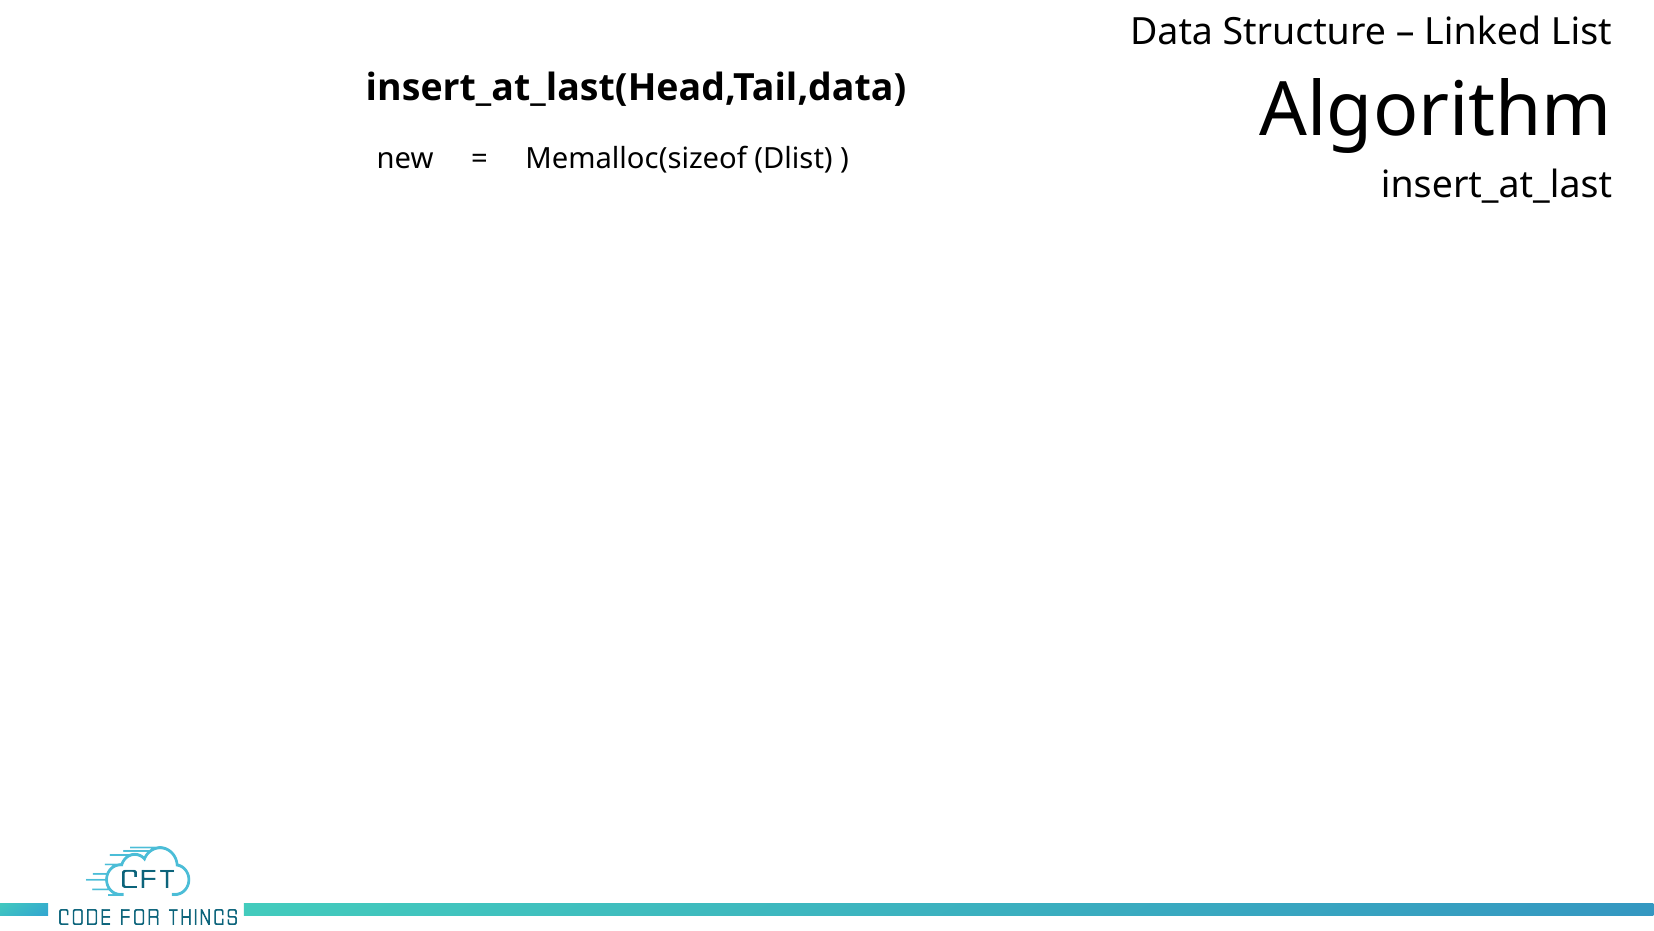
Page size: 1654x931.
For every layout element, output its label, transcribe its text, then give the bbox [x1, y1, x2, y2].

text_box insert_at_last(Head,Tail,data) [350, 53, 1063, 119]
picture [59, 846, 237, 925]
title Data Structure – Linked List Algorithm insert_at_last [1093, 0, 1613, 216]
text_box new = Memalloc(sizeof (Dlist) ) [354, 129, 1099, 189]
